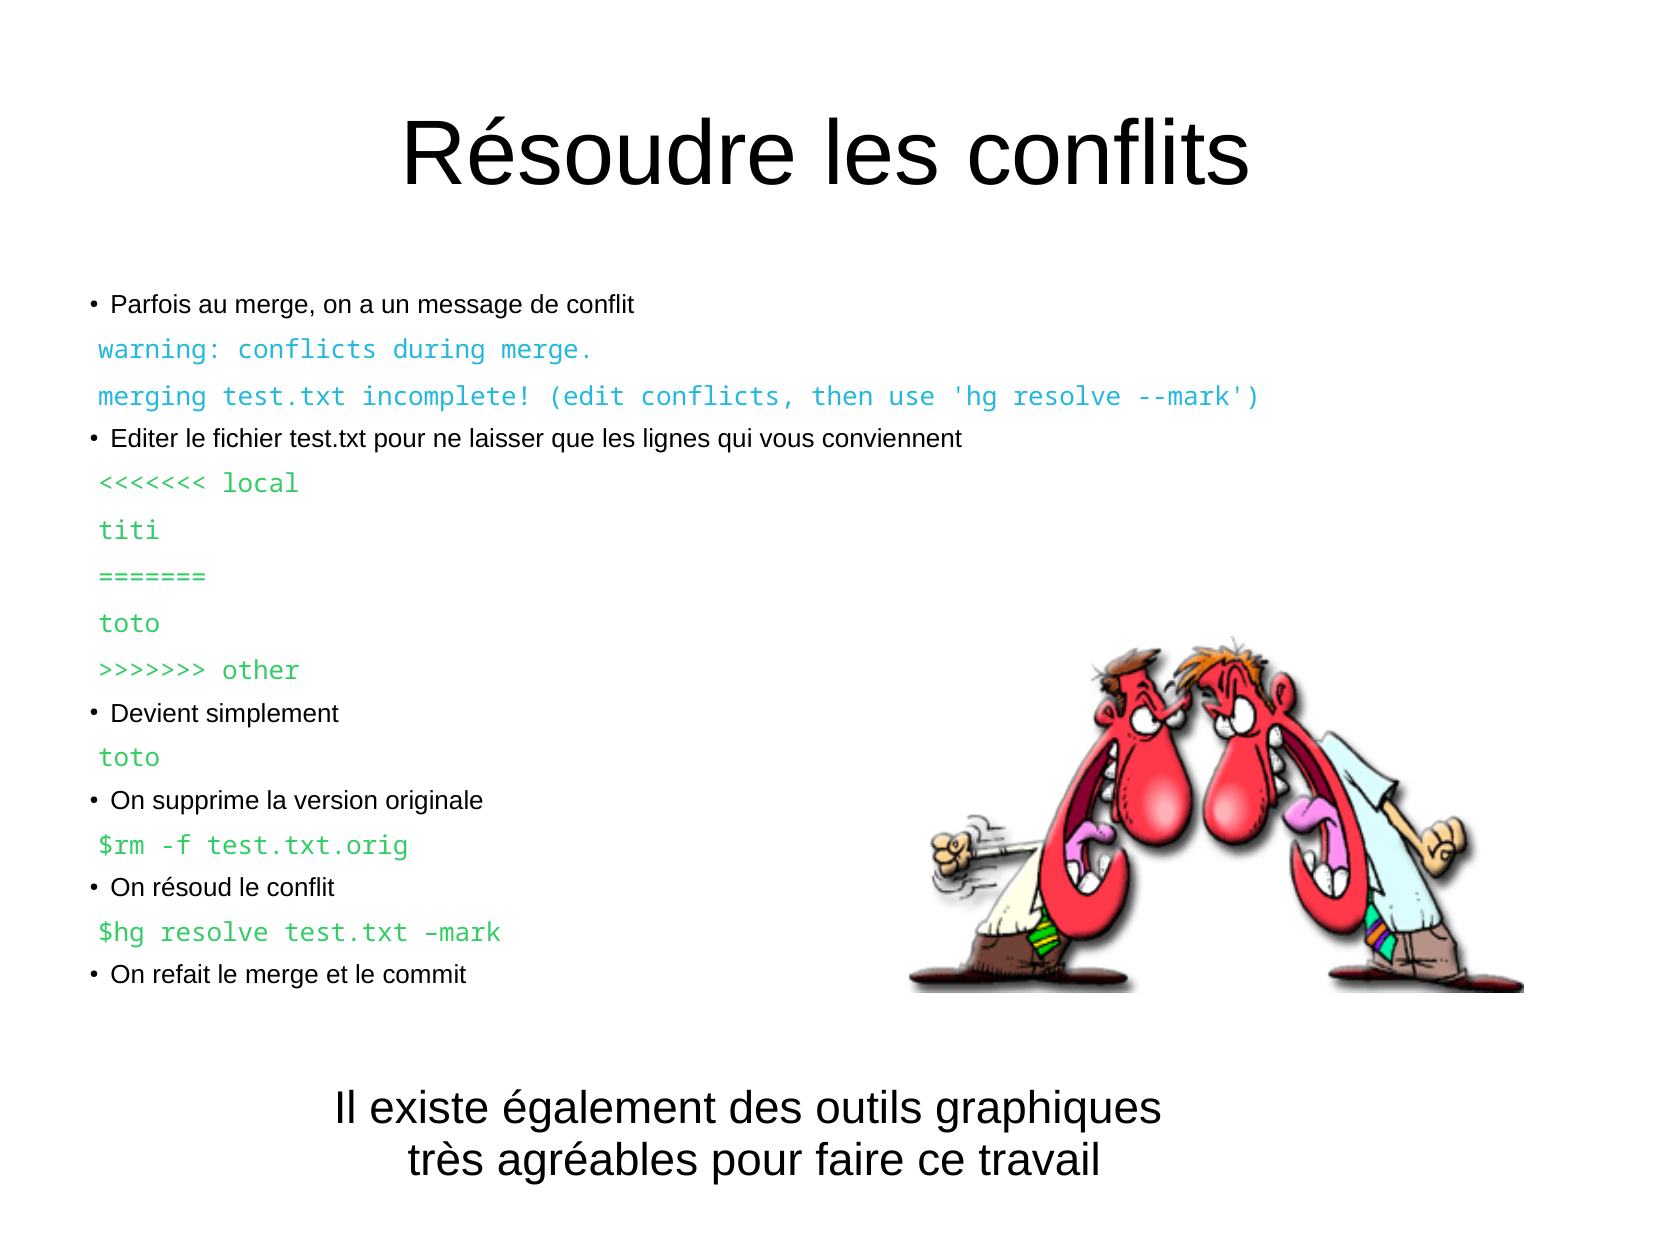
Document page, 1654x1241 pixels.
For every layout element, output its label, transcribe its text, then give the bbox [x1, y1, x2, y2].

title Résoudre les conflits [82, 49, 1571, 257]
list Parfois au merge, on a un message de conflit warning: conflicts during merge. merging test.txt incomplete! (edit conflicts, then use 'hg resolve --mark') Editer le fichier test.txt pour ne laisser que les lignes qui vous conviennent <<<<<<< local titi ======= toto >>>>>>> other Devient simplement toto On supprime la version originale $rm -f test.txt.orig On résoud le conflit $hg resolve test.txt –mark On refait le merge et le commit [82, 290, 1571, 1010]
text_box Il existe également des outils graphiques très agréables pour faire ce travail [318, 1074, 1191, 1193]
picture [909, 636, 1524, 993]
